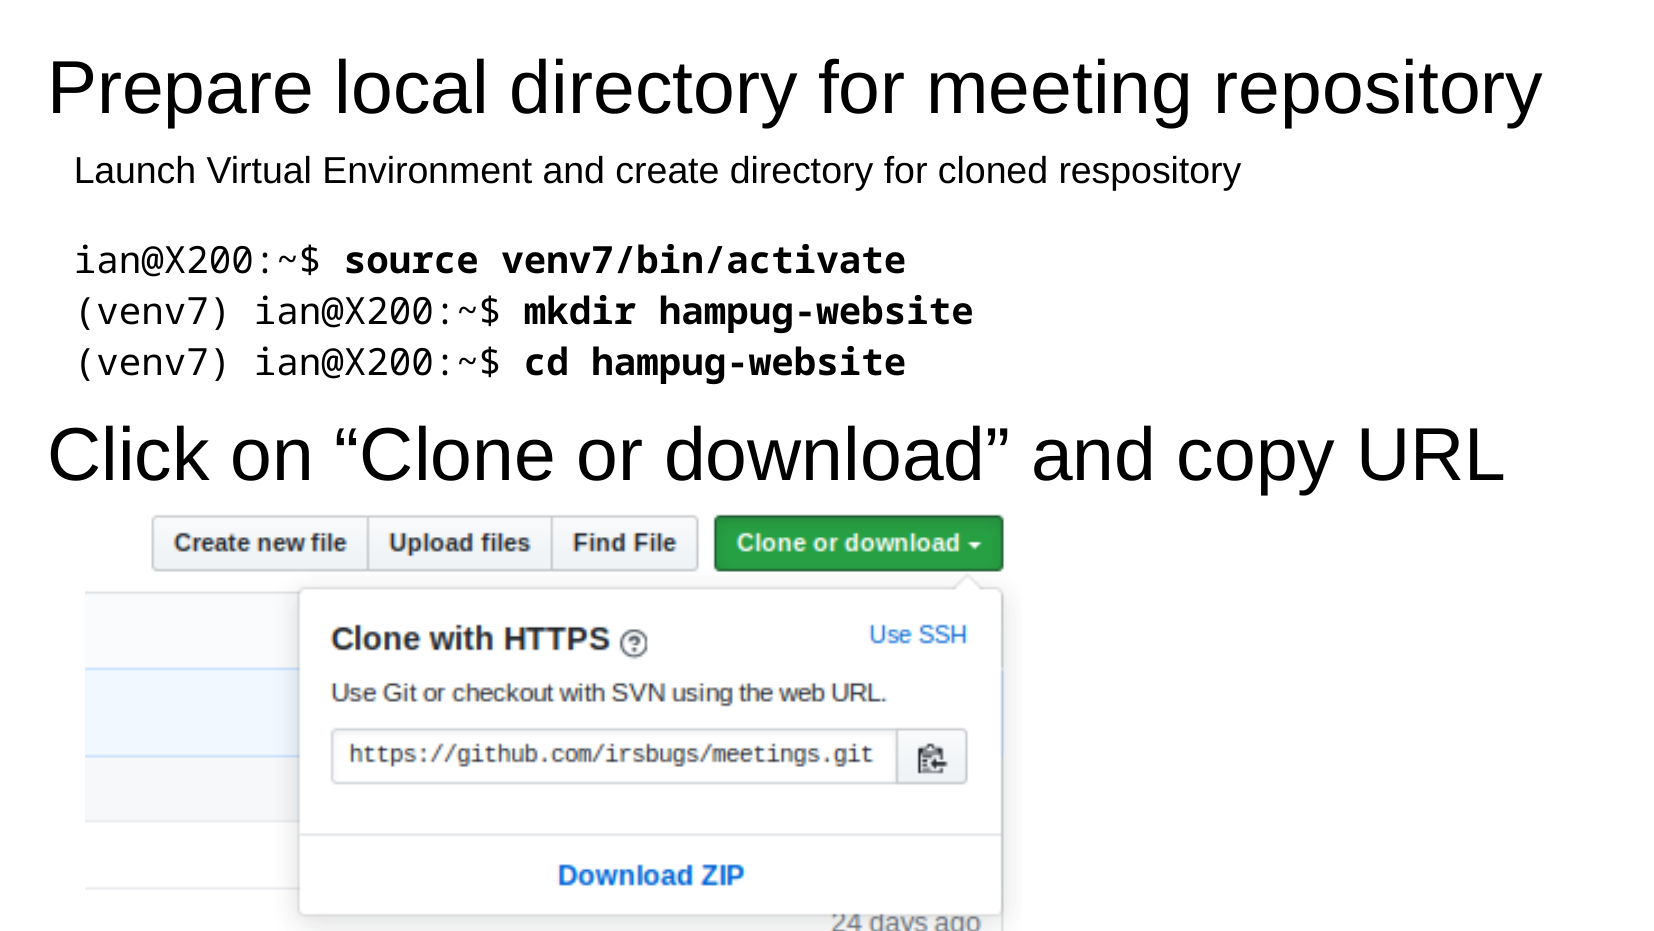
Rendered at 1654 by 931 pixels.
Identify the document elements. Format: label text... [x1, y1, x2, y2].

title Prepare local directory for meeting repository [47, 3, 1619, 172]
text_box Launch Virtual Environment and create directory for cloned respository ian@X200:~$ source venv7/bin/activate (venv7) ian@X200:~$ mkdir hampug-website (venv7) ian@X200:~$ cd hampug-website [59, 141, 1514, 354]
title Click on “Clone or download” and copy URL [47, 412, 1536, 497]
picture [85, 498, 1022, 931]
